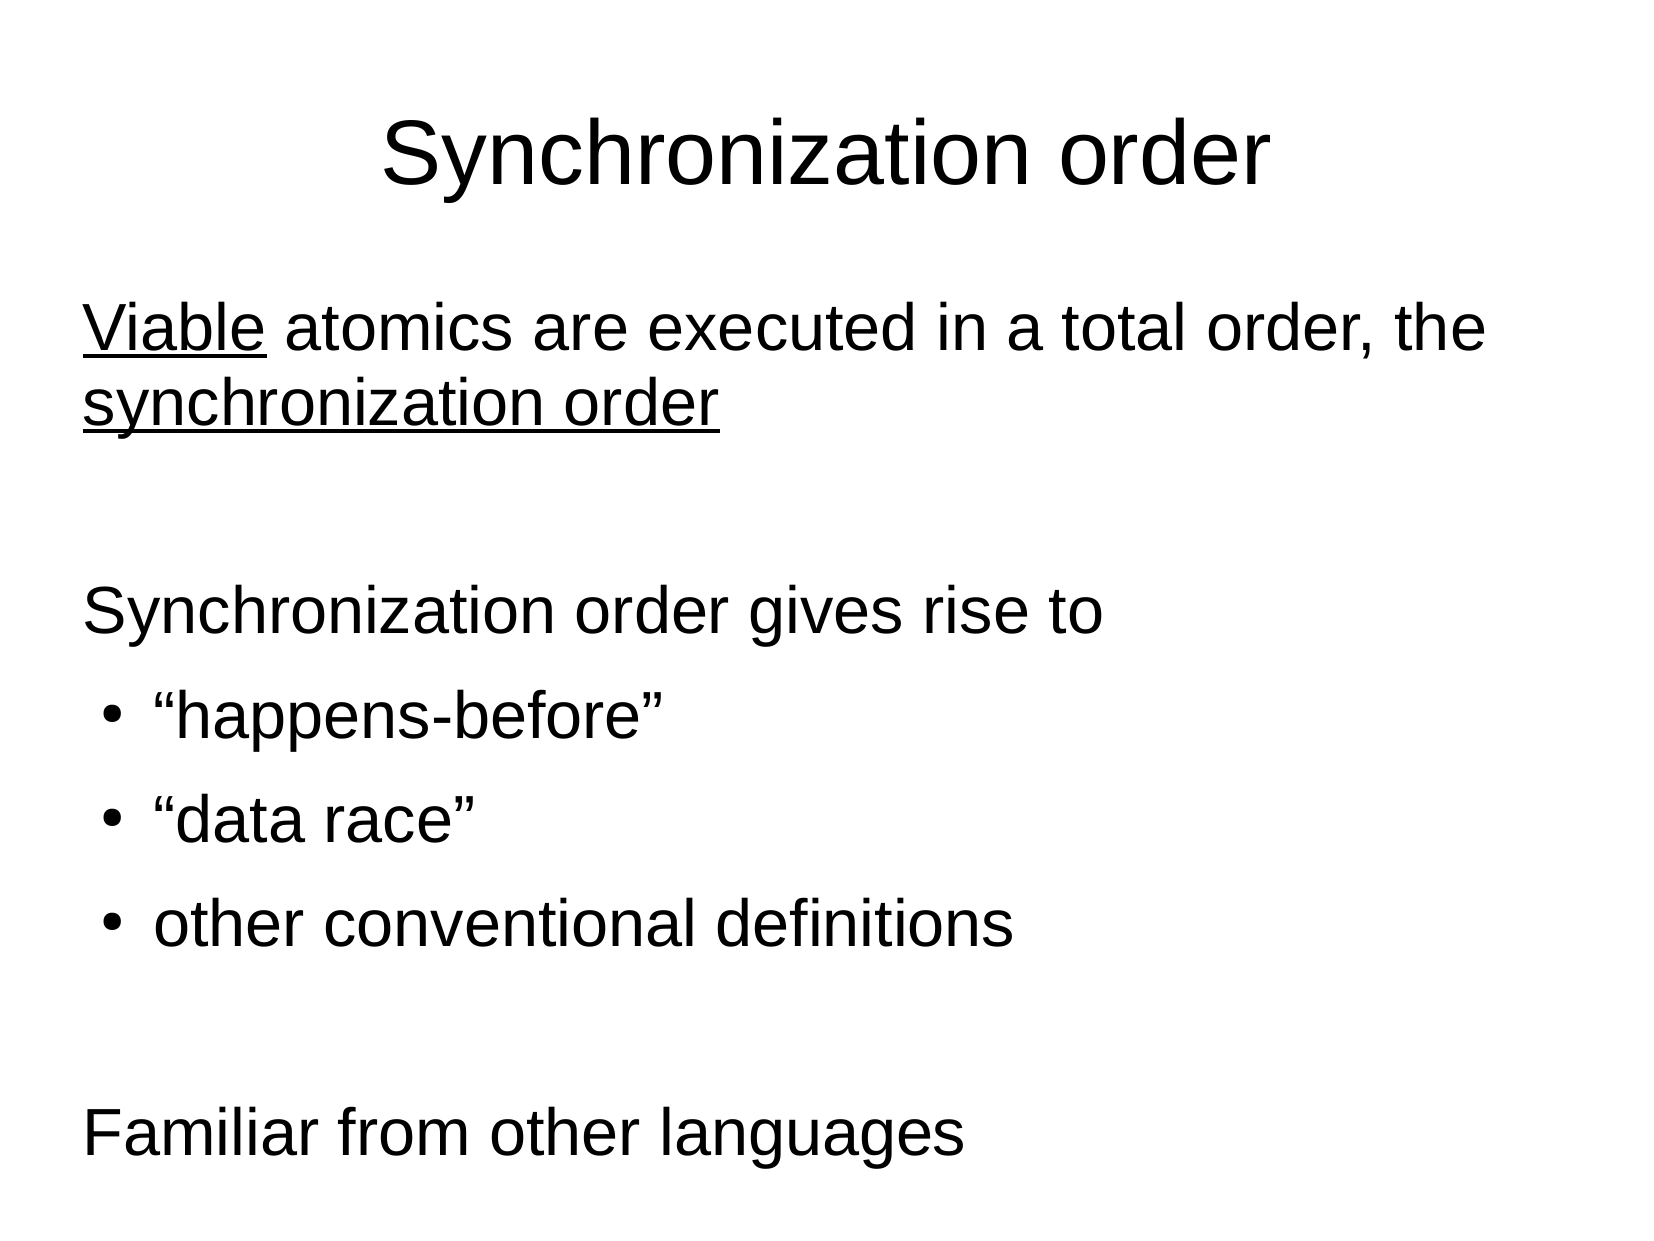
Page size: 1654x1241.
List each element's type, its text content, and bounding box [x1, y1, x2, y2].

title Synchronization order [82, 49, 1571, 257]
list Viable atomics are executed in a total order, the synchronization order Synchronization order gives rise to “happens-before” “data race” other conventional definitions Familiar from other languages [82, 290, 1571, 1171]
